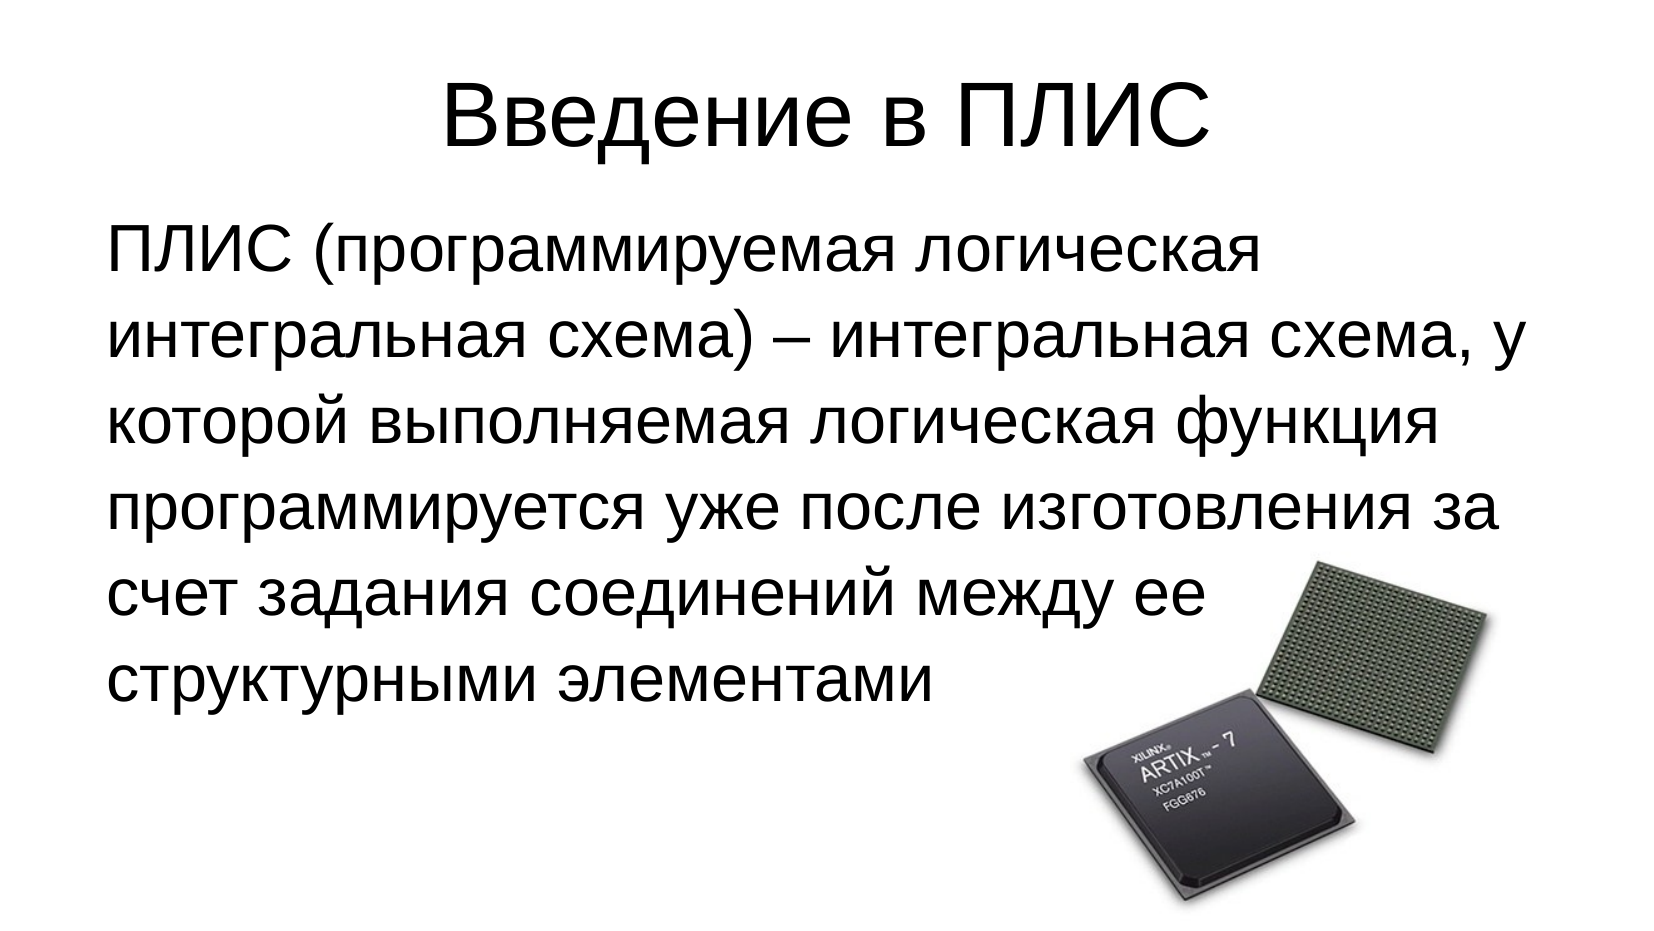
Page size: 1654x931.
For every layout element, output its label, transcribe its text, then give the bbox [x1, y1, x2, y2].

picture [1070, 728, 1501, 931]
subtitle ПЛИС (программируемая логическая интегральная схема) – интегральная схема, у которой выполняемая логическая функция программируется уже после изготовления за счет задания соединений между ее структурными элементами [106, 188, 1595, 728]
title Введение в ПЛИС [82, 37, 1571, 193]
